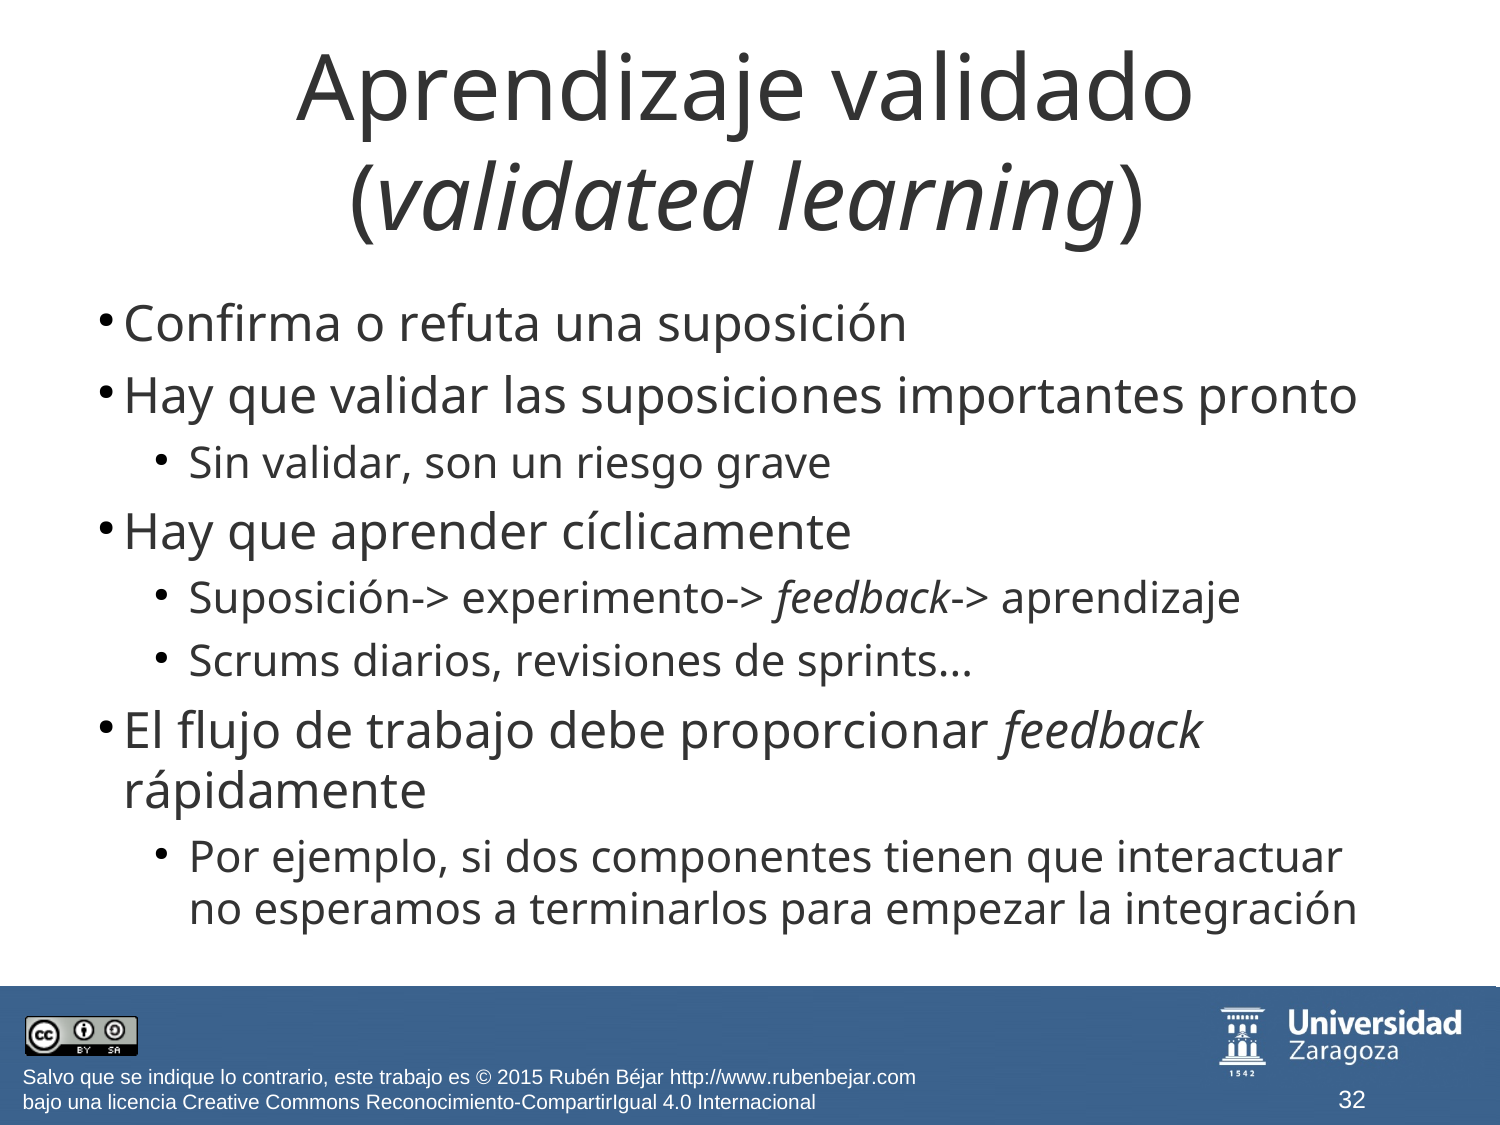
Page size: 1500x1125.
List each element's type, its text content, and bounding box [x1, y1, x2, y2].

list Confirma o refuta una suposición Hay que validar las suposiciones importantes pronto Sin validar, son un riesgo grave Hay que aprender cíclicamente Suposición-> experimento-> feedback-> aprendizaje Scrums diarios, revisiones de sprints... El flujo de trabajo debe proporcionar feedback rápidamente Por ejemplo, si dos componentes tienen que interactuar no esperamos a terminarlos para empezar la integración [82, 283, 1418, 957]
title Aprendizaje validado (validated learning) [74, 21, 1420, 257]
picture [0, 986, 1500, 1125]
